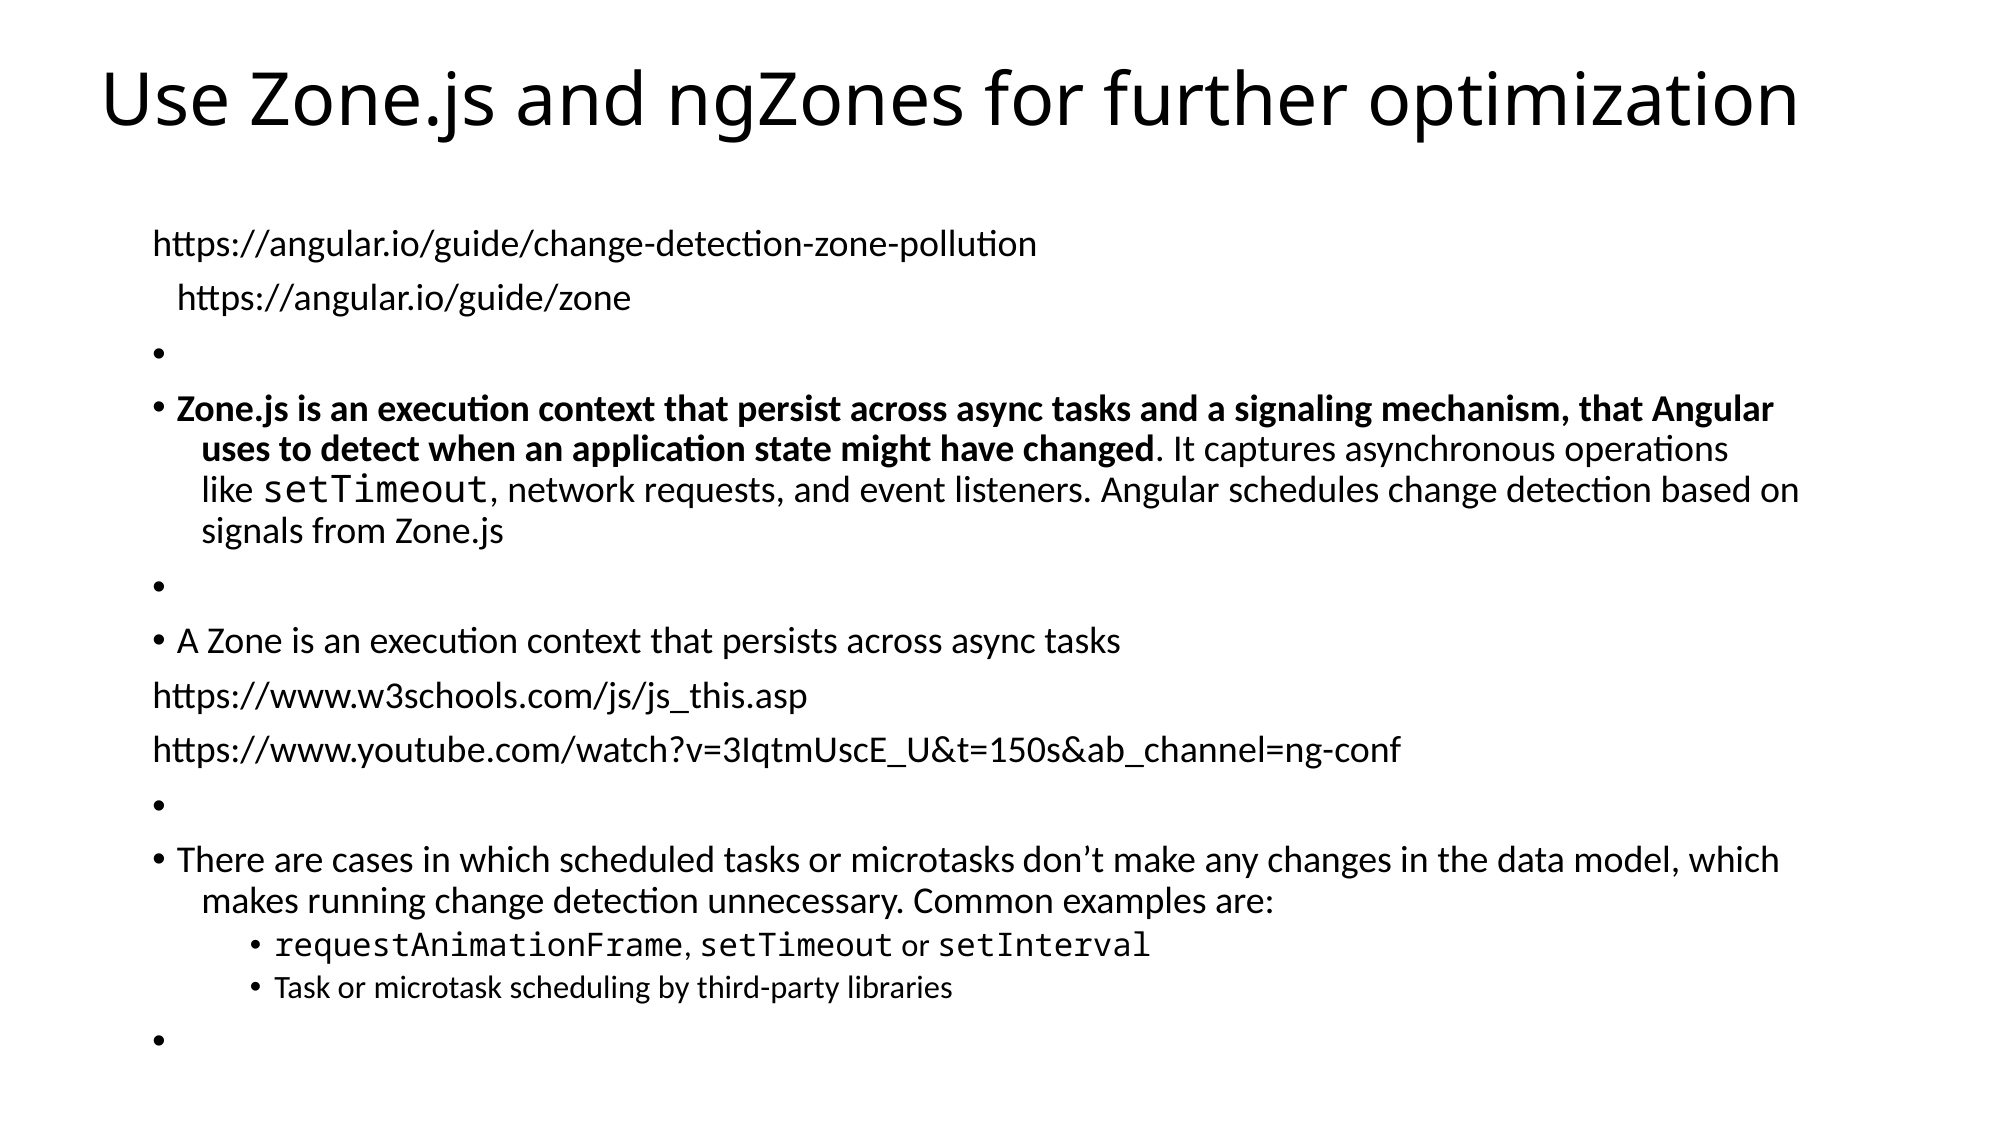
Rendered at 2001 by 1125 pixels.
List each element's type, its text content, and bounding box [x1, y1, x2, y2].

title Use Zone.js and ngZones for further optimization [85, 30, 1932, 174]
list https://angular.io/guide/change-detection-zone-pollution https://angular.io/guide/zone Zone.js is an execution context that persist across async tasks and a signaling mechanism, that Angular uses to detect when an application state might have changed. It captures asynchronous operations like setTimeout, network requests, and event listeners. Angular schedules change detection based on signals from Zone.js A Zone is an execution context that persists across async tasks https://www.w3schools.com/js/js_this.asp https://www.youtube.com/watch?v=3IqtmUscE_U&t=150s&ab_channel=ng-conf There are cases in which scheduled tasks or microtasks don’t make any changes in the data model, which makes running change detection unnecessary. Common examples are: requestAnimationFrame, setTimeout or setInterval Task or microtask scheduling by third-party libraries [137, 216, 1863, 1014]
